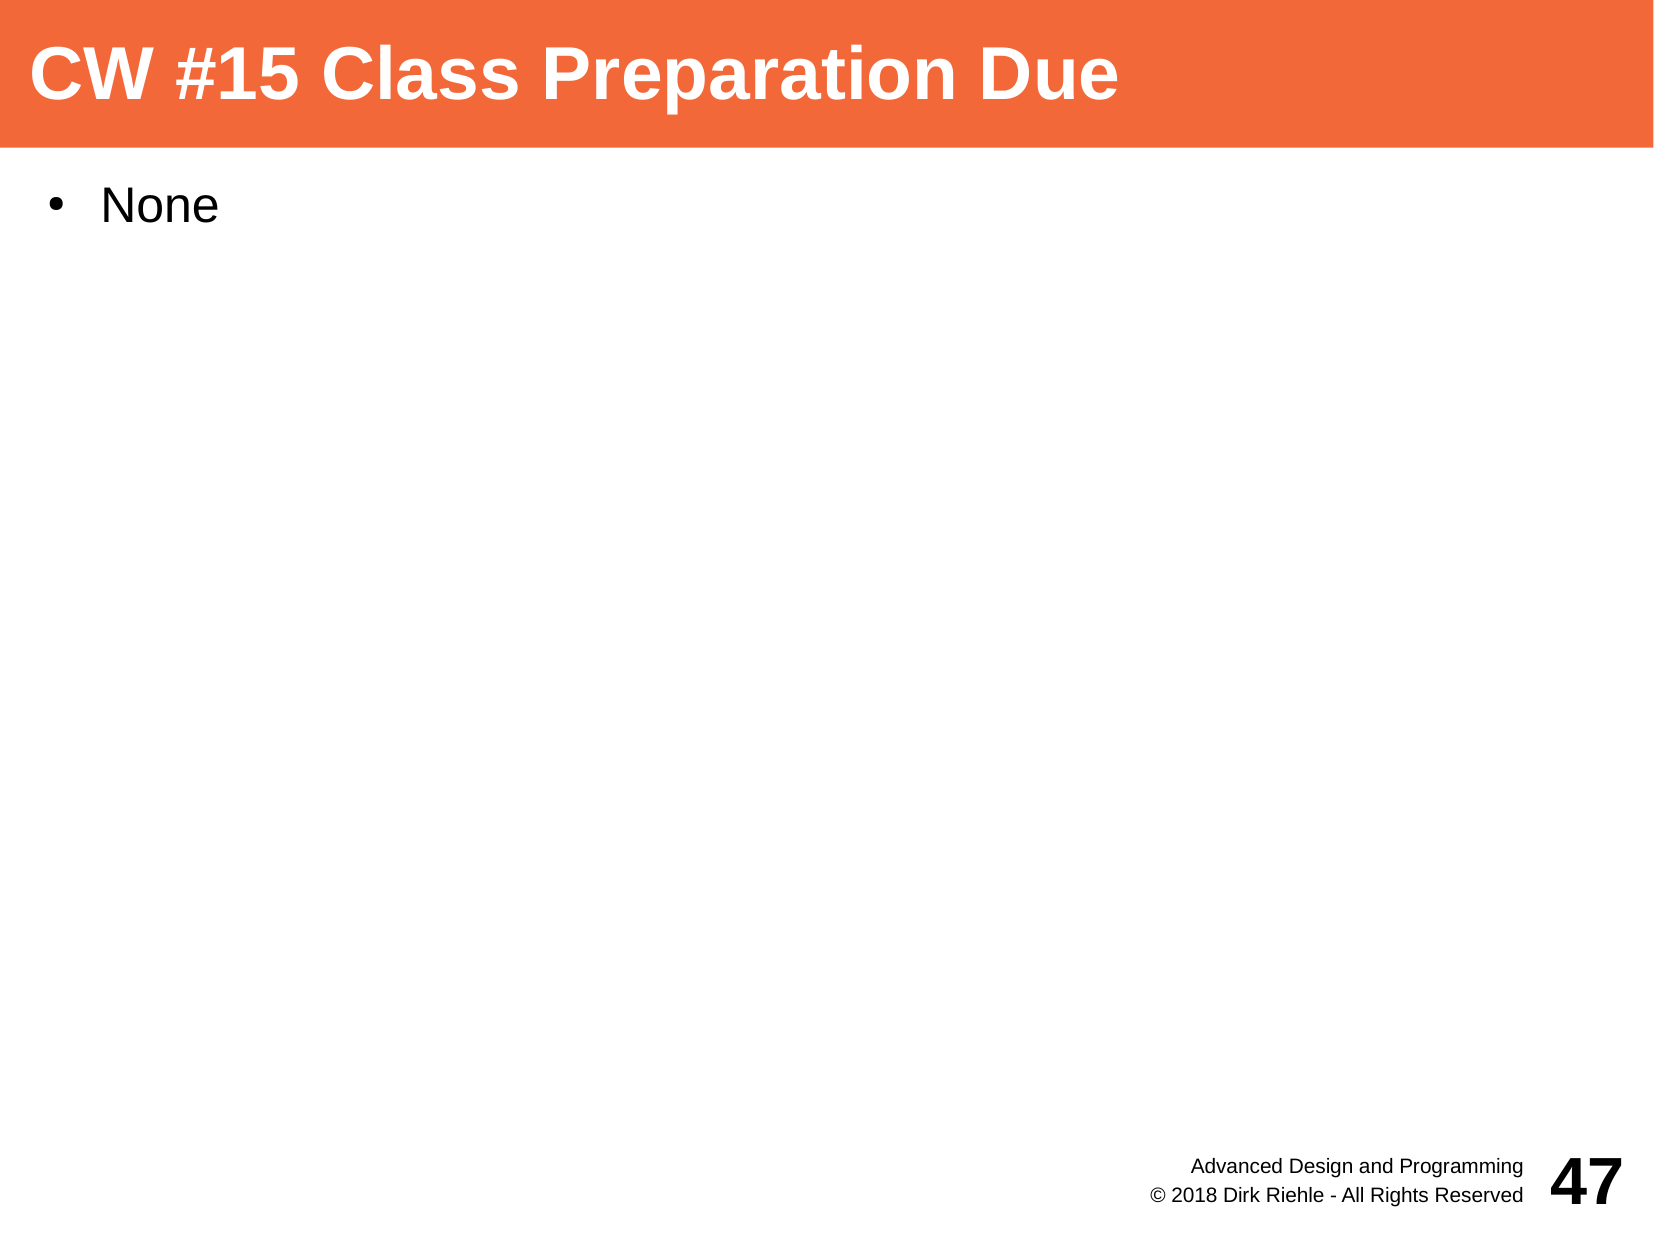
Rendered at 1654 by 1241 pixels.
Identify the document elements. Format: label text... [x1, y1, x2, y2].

title CW #15 Class Preparation Due [0, 0, 1654, 148]
list None [29, 177, 1625, 1211]
